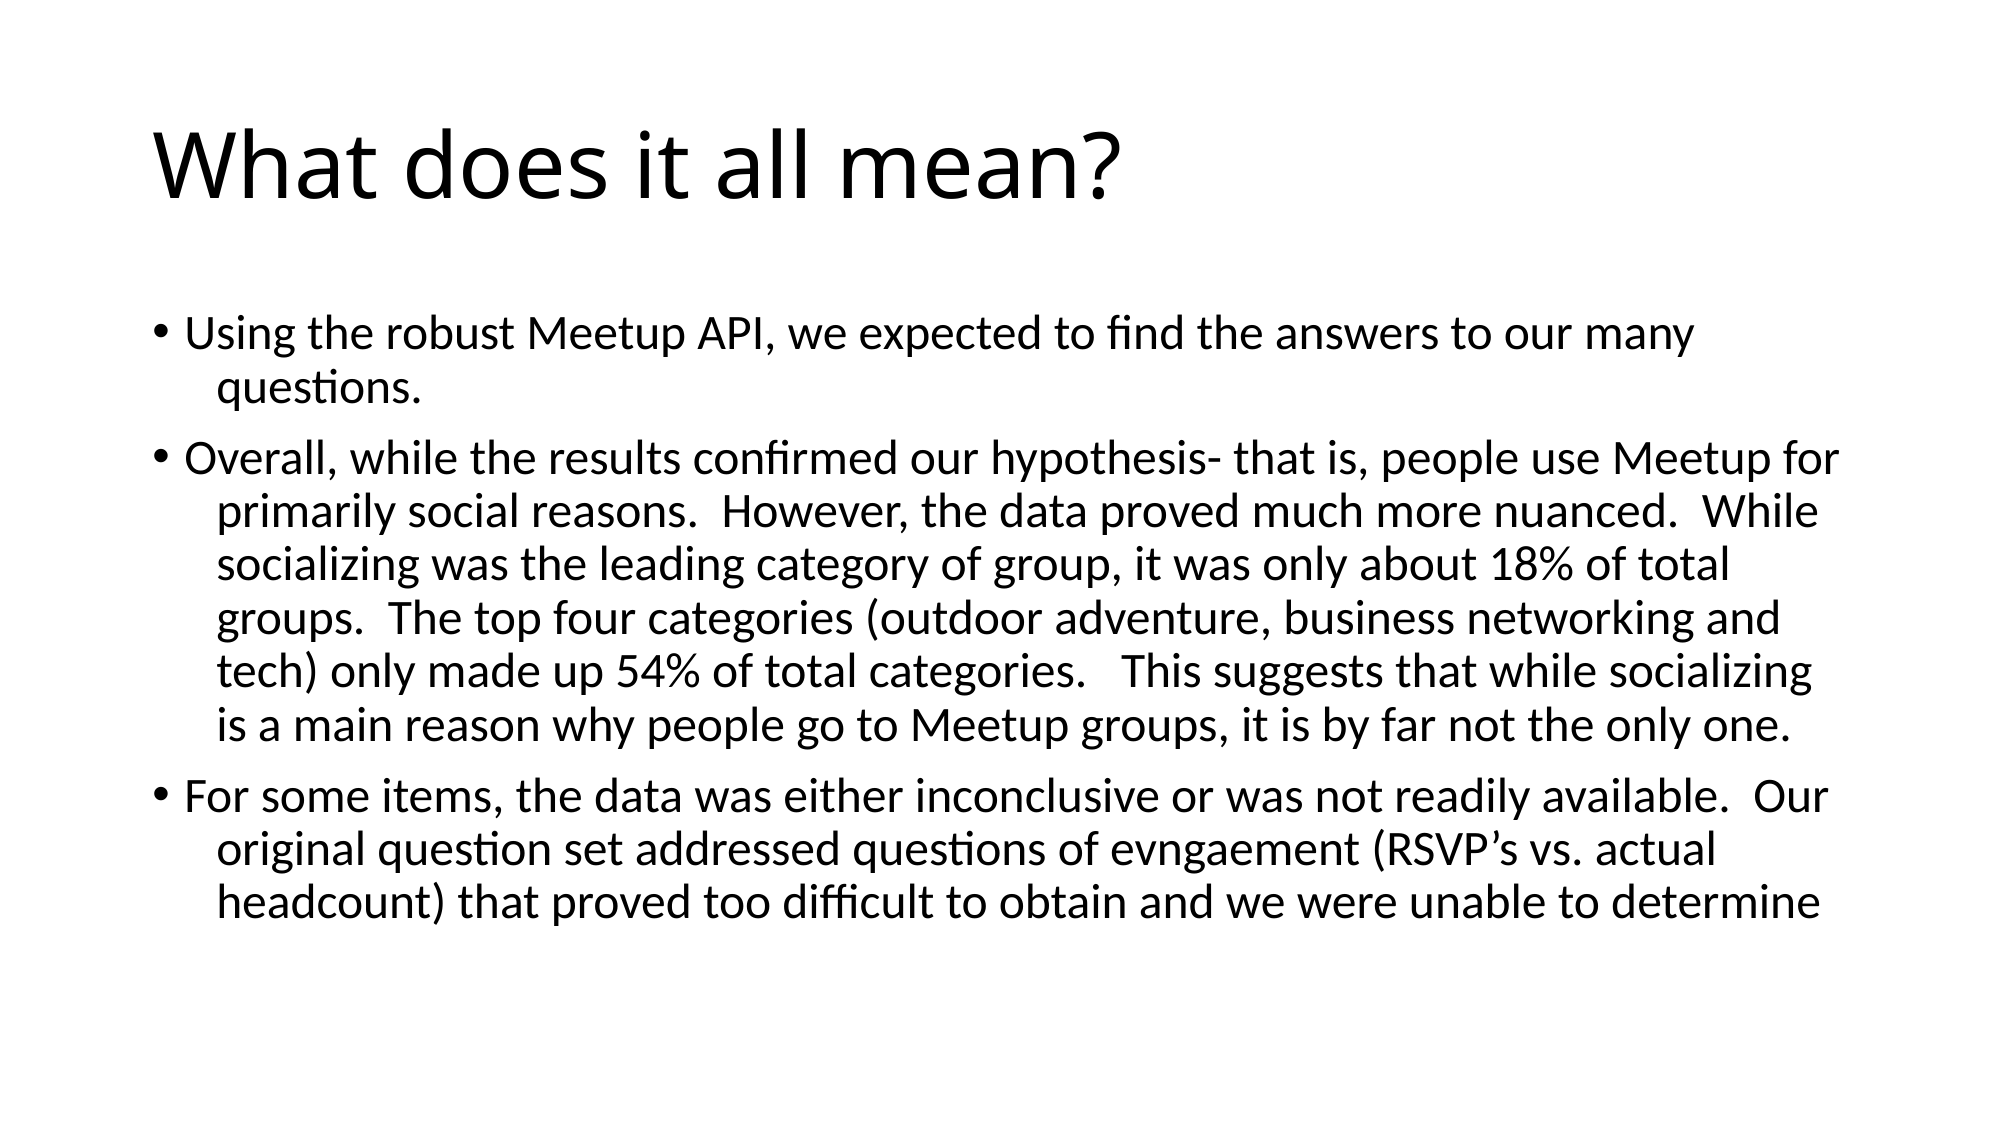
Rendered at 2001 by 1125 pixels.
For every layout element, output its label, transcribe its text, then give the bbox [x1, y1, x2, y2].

title What does it all mean? [137, 59, 1863, 278]
list Using the robust Meetup API, we expected to find the answers to our many questions. Overall, while the results confirmed our hypothesis- that is, people use Meetup for primarily social reasons. However, the data proved much more nuanced. While socializing was the leading category of group, it was only about 18% of total groups. The top four categories (outdoor adventure, business networking and tech) only made up 54% of total categories. This suggests that while socializing is a main reason why people go to Meetup groups, it is by far not the only one. For some items, the data was either inconclusive or was not readily available. Our original question set addressed questions of evngaement (RSVP’s vs. actual headcount) that proved too difficult to obtain and we were unable to determine [137, 299, 1863, 1014]
